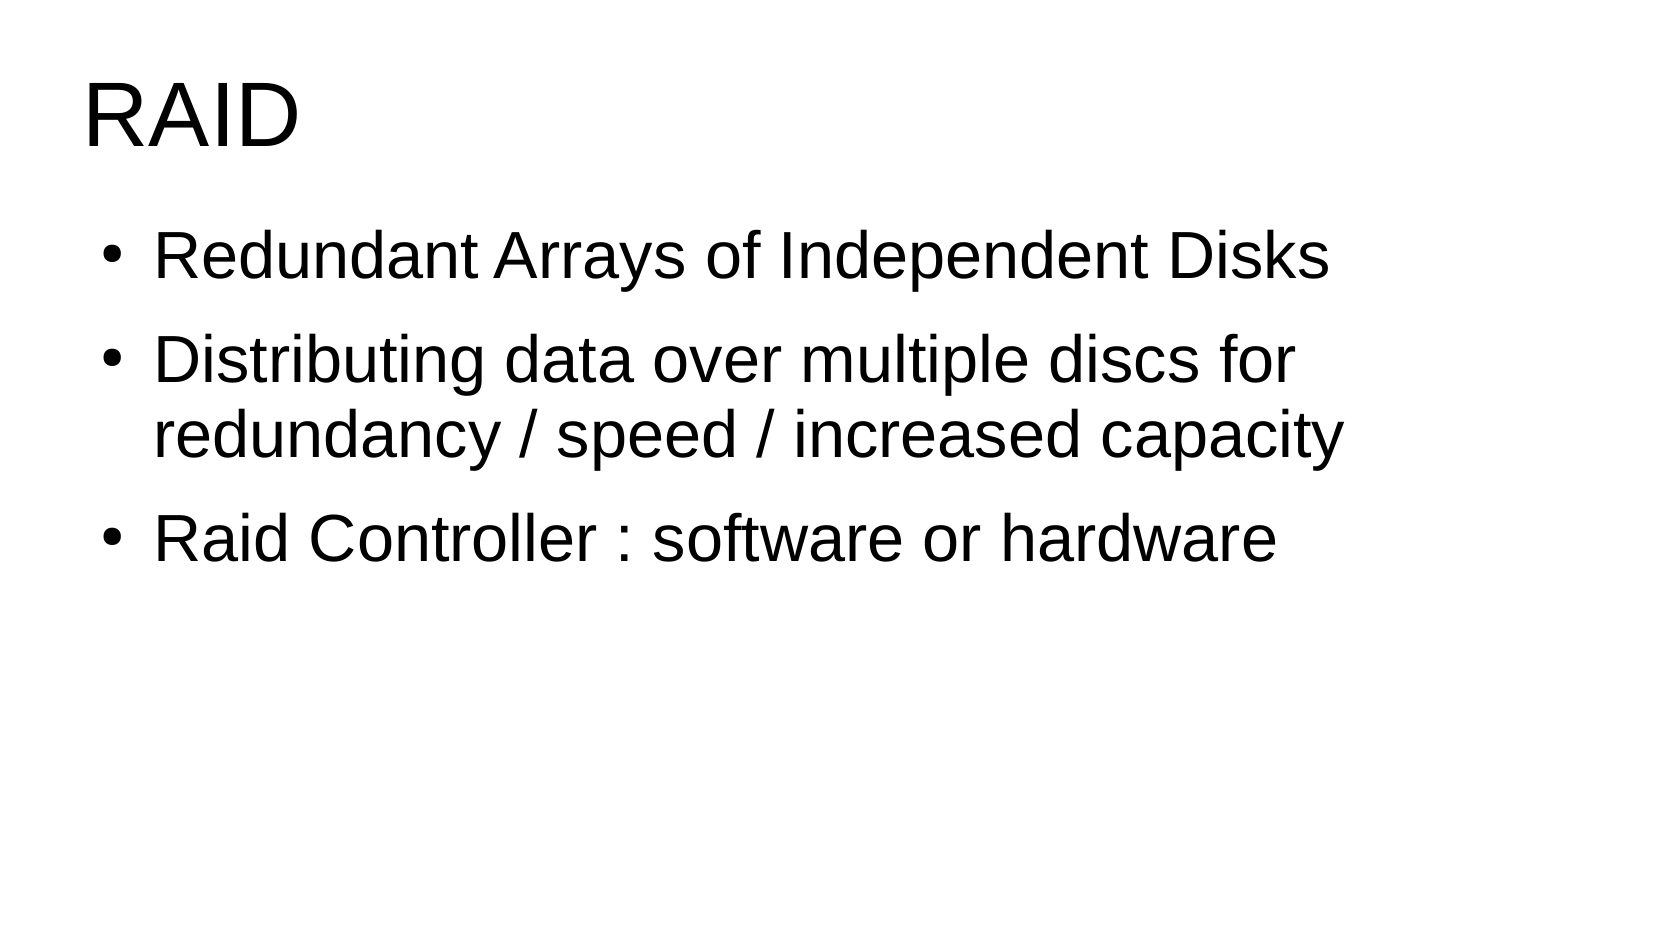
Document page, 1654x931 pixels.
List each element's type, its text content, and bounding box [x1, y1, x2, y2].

list Redundant Arrays of Independent Disks Distributing data over multiple discs for redundancy / speed / increased capacity Raid Controller : software or hardware [82, 217, 1571, 758]
title RAID [82, 37, 1571, 193]
